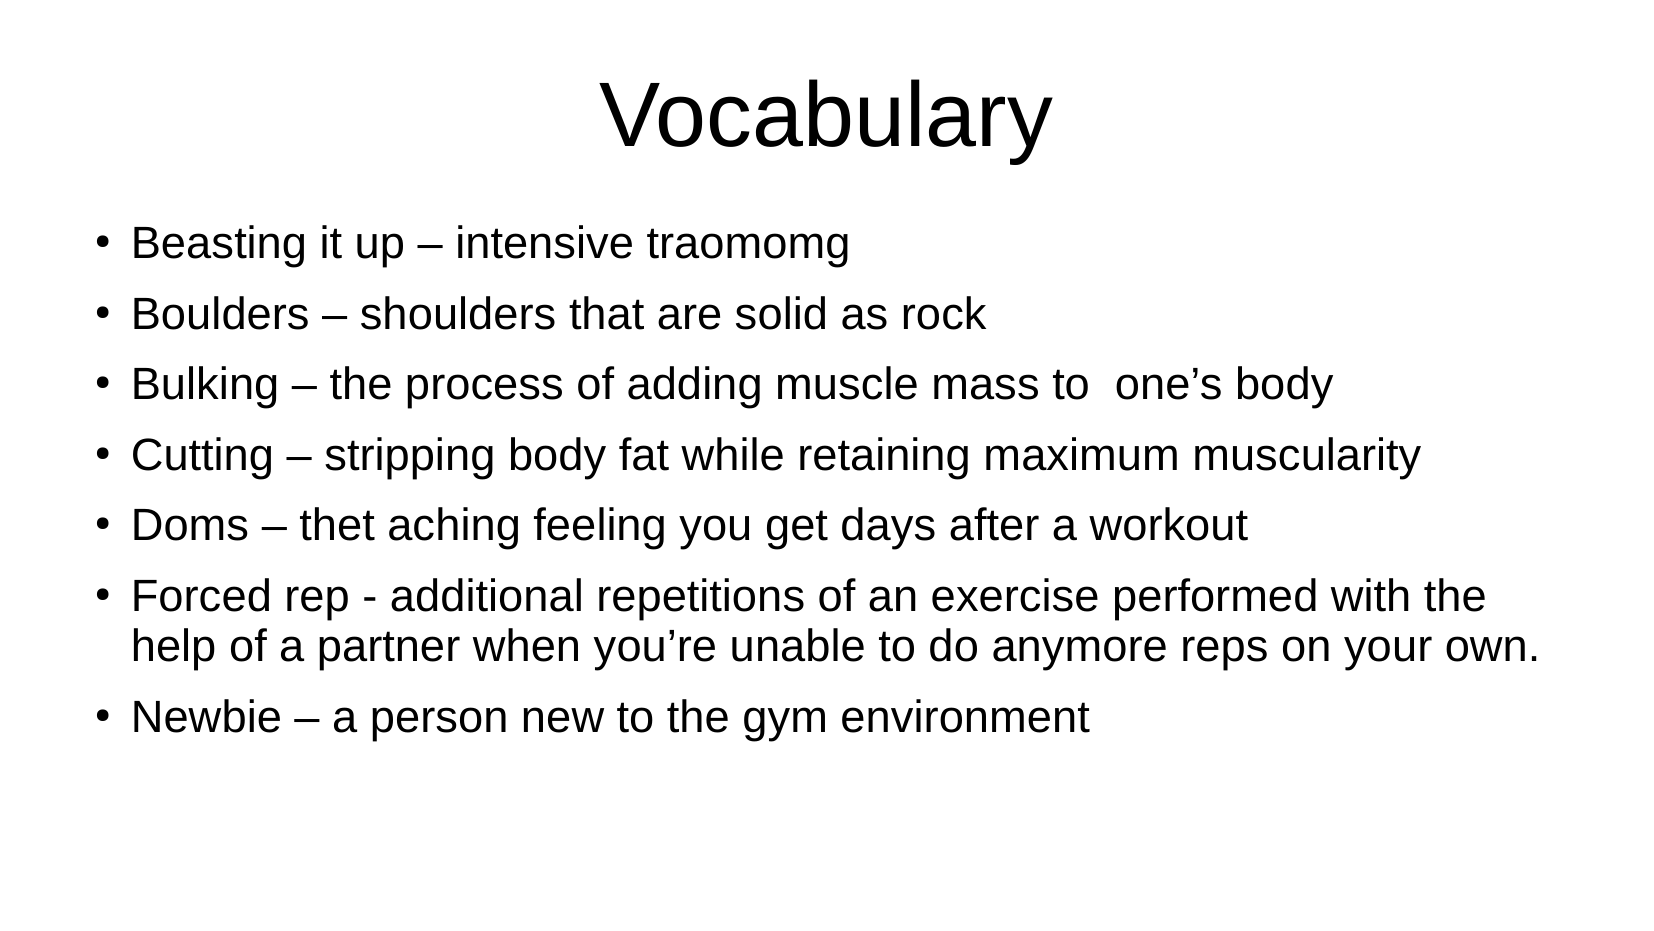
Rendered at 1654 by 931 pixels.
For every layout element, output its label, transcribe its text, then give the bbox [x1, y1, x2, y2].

title Vocabulary [82, 37, 1571, 193]
list Beasting it up – intensive traomomg Boulders – shoulders that are solid as rock Bulking – the process of adding muscle mass to one’s body Cutting – stripping body fat while retaining maximum muscularity Doms – thet aching feeling you get days after a workout Forced rep - additional repetitions of an exercise performed with the help of a partner when you’re unable to do anymore reps on your own. Newbie – a person new to the gym environment [82, 217, 1571, 758]
